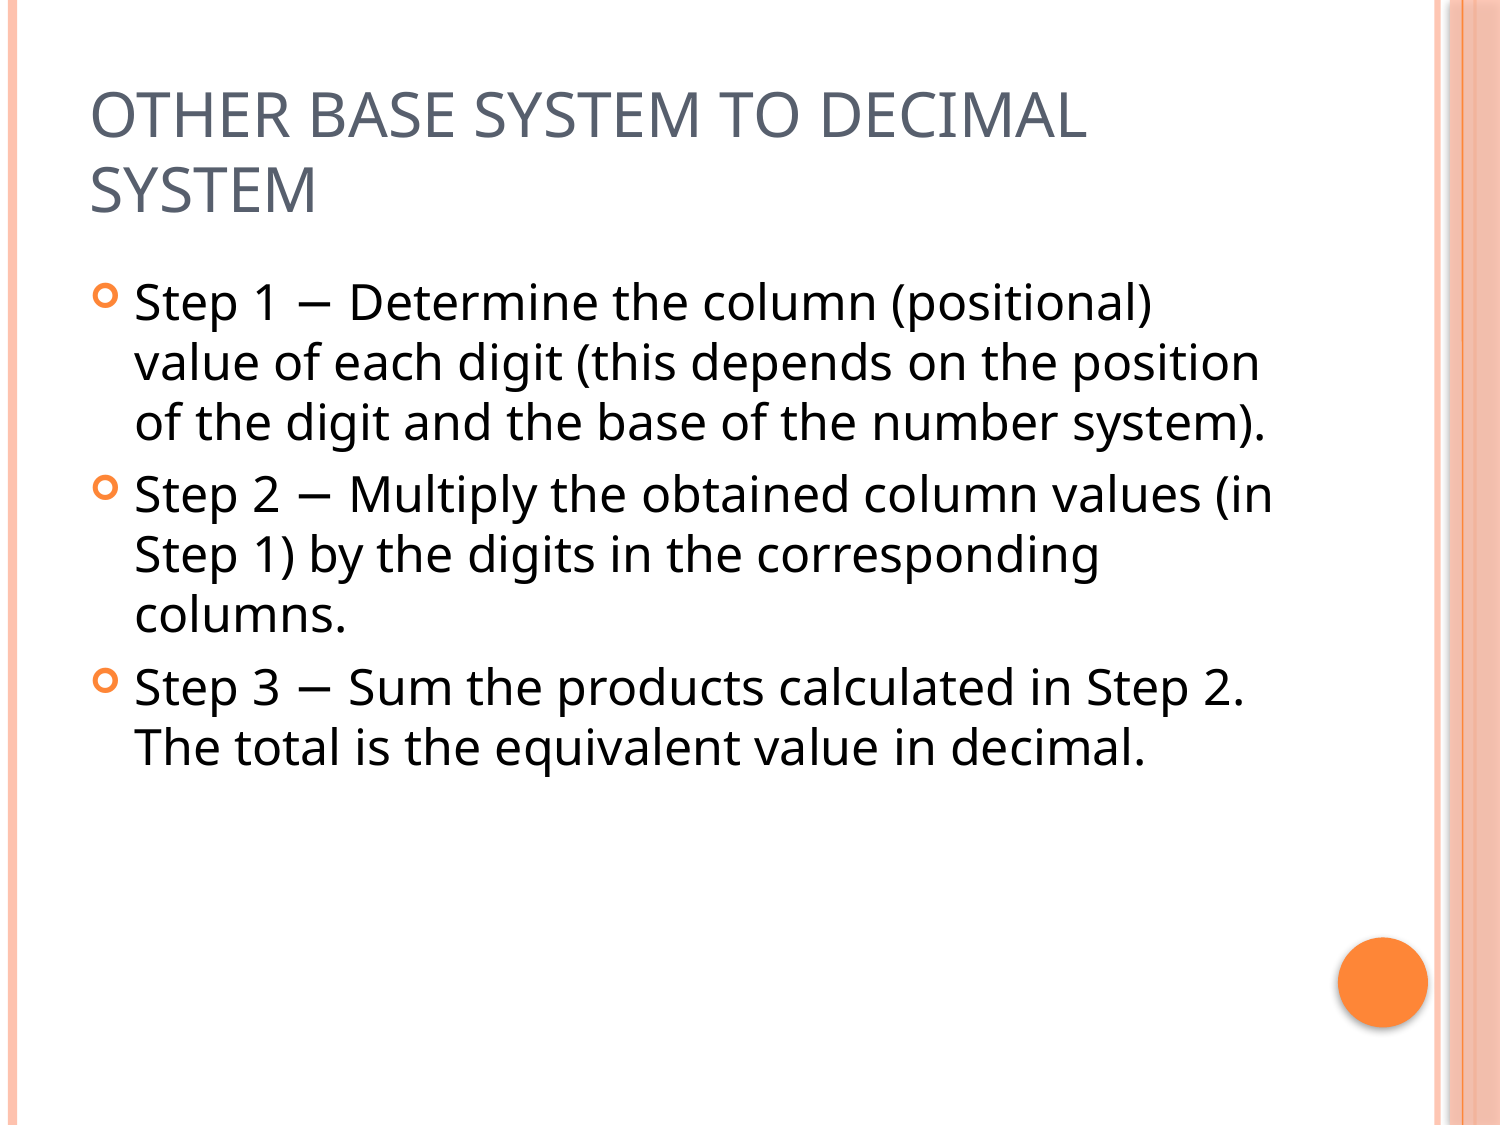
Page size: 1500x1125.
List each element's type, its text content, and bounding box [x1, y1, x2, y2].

title Other Base System to Decimal System [75, 45, 1300, 233]
list Step 1 − Determine the column (positional) value of each digit (this depends on the position of the digit and the base of the number system). Step 2 − Multiply the obtained column values (in Step 1) by the digits in the corresponding columns. Step 3 − Sum the products calculated in Step 2. The total is the equivalent value in decimal. [75, 262, 1300, 1062]
